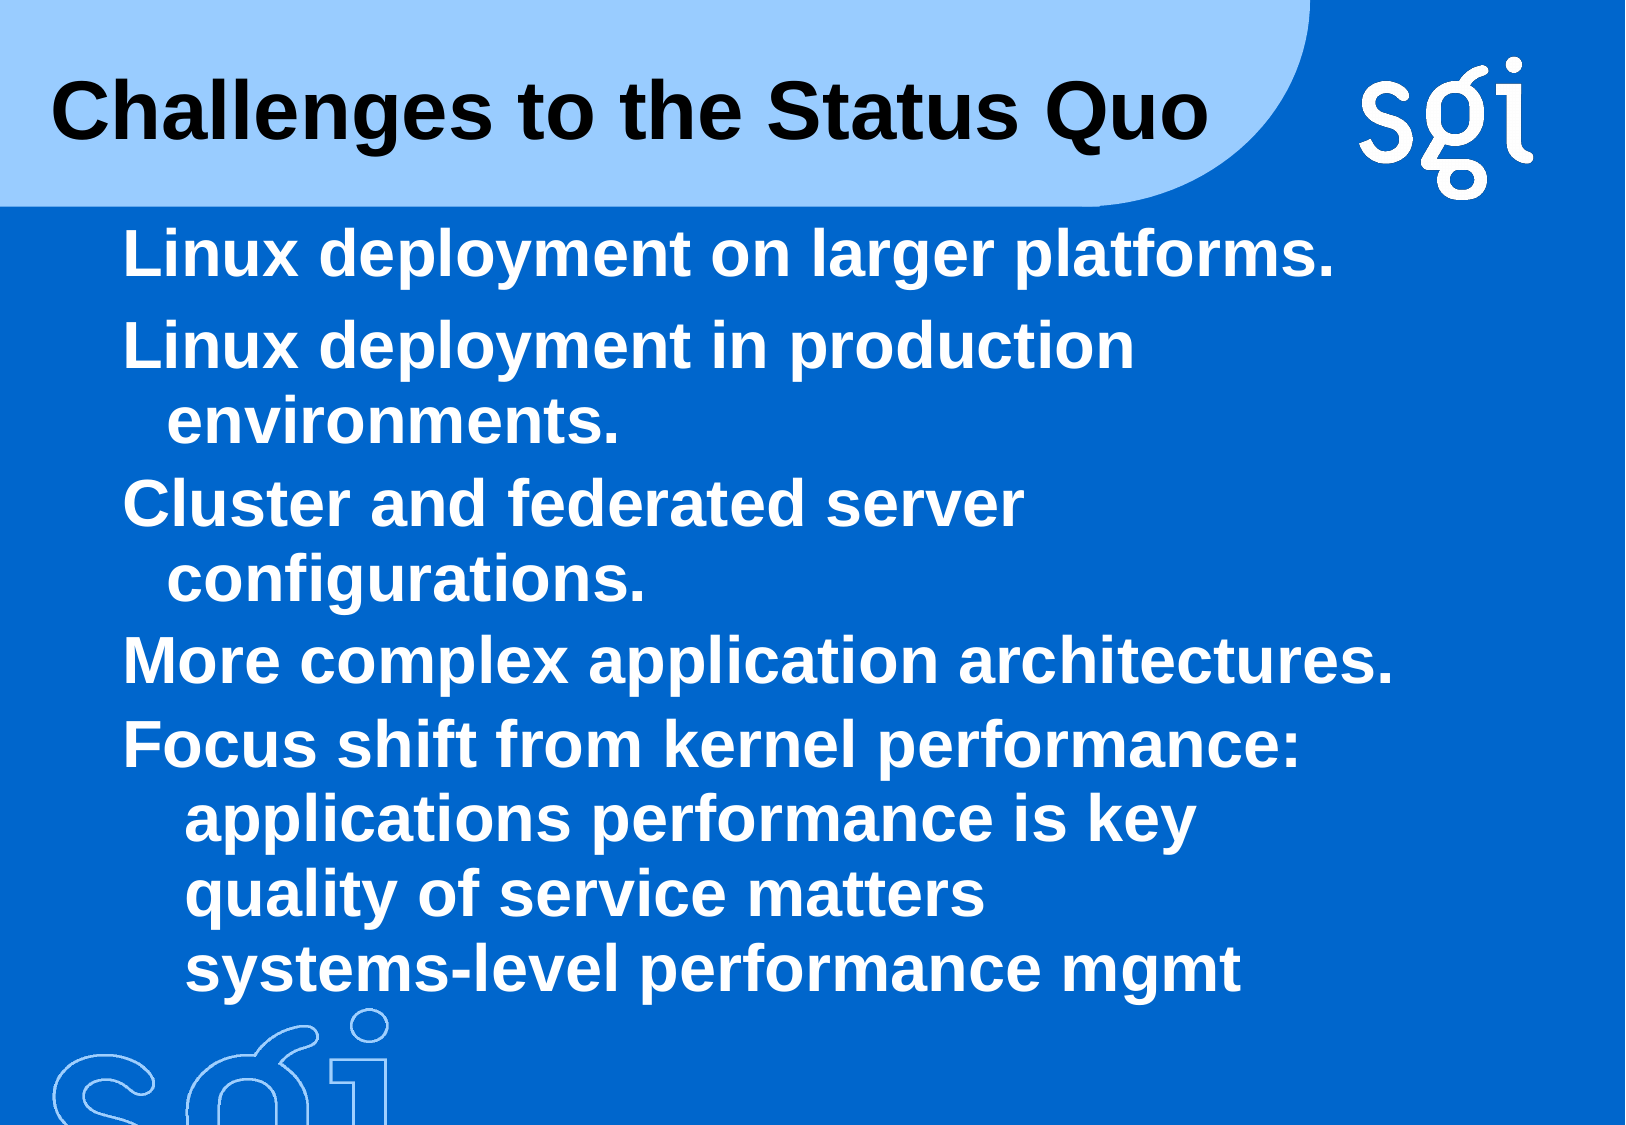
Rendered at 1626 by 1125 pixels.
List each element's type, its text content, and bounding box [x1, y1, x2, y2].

list Linux deployment on larger platforms. Linux deployment in production environments. Cluster and federated server configurations. More complex application architectures. Focus shift from kernel performance: applications performance is key quality of service matters systems-level performance mgmt [90, 209, 1521, 1065]
title Challenges to the Status Quo [36, 33, 1318, 199]
